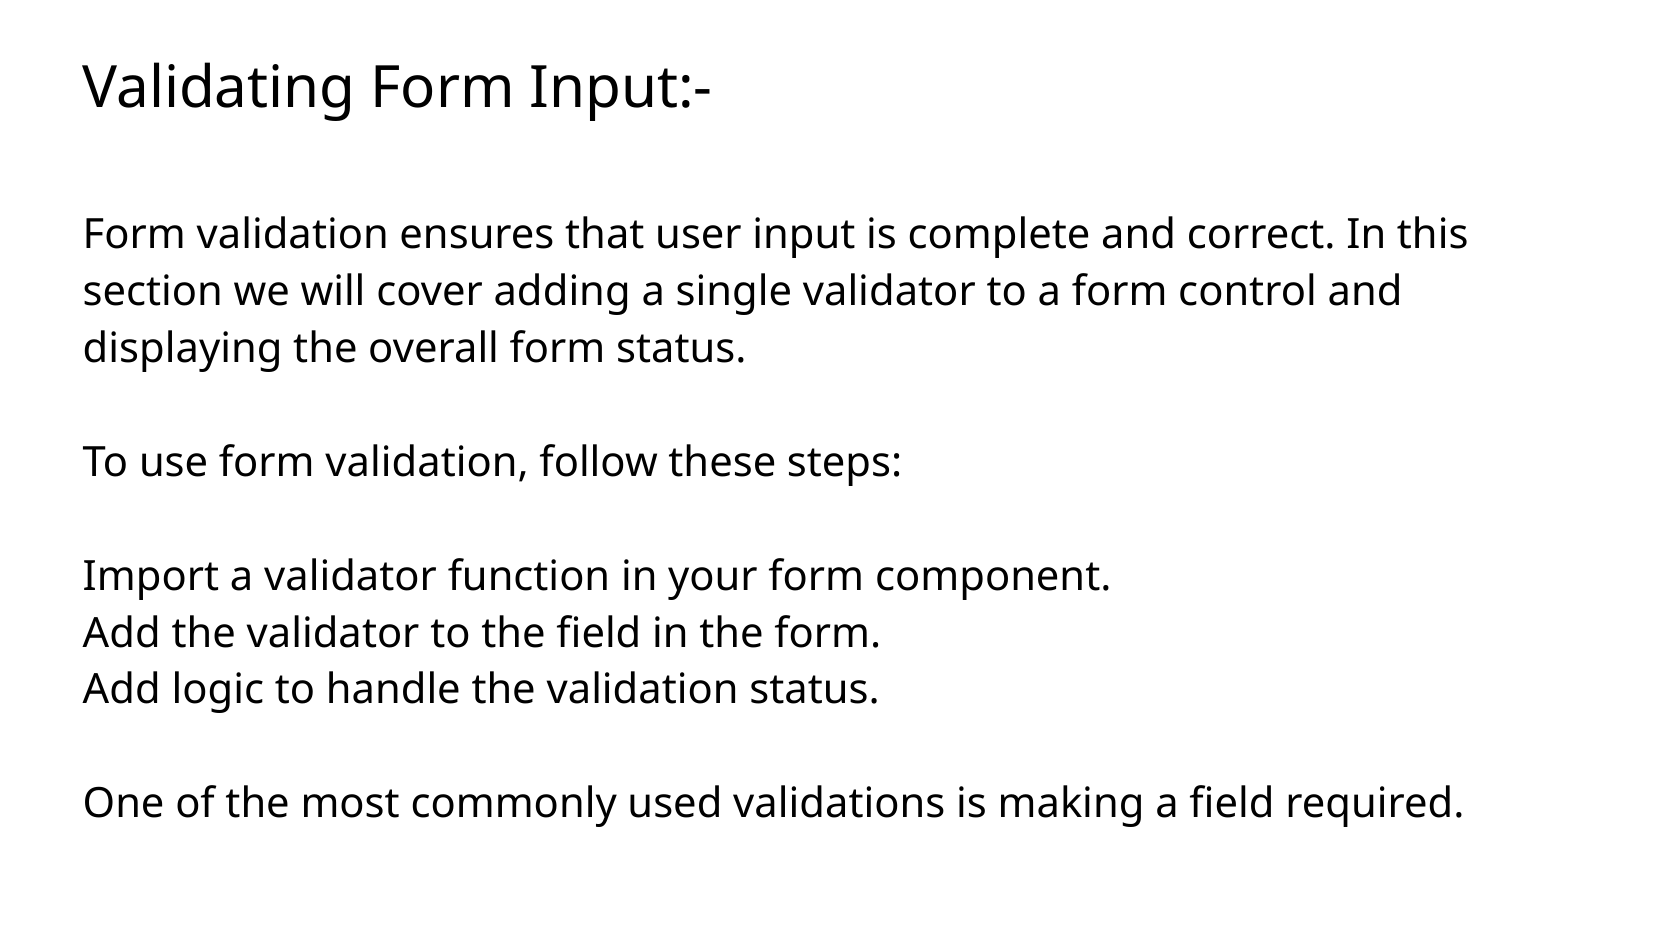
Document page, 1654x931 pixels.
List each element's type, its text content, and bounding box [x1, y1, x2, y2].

subtitle Validating Form Input:- Form validation ensures that user input is complete and correct. In this section we will cover adding a single validator to a form control and displaying the overall form status. To use form validation, follow these steps: Import a validator function in your form component. Add the validator to the field in the form. Add logic to handle the validation status. One of the most commonly used validations is making a field required. [82, 118, 1571, 757]
